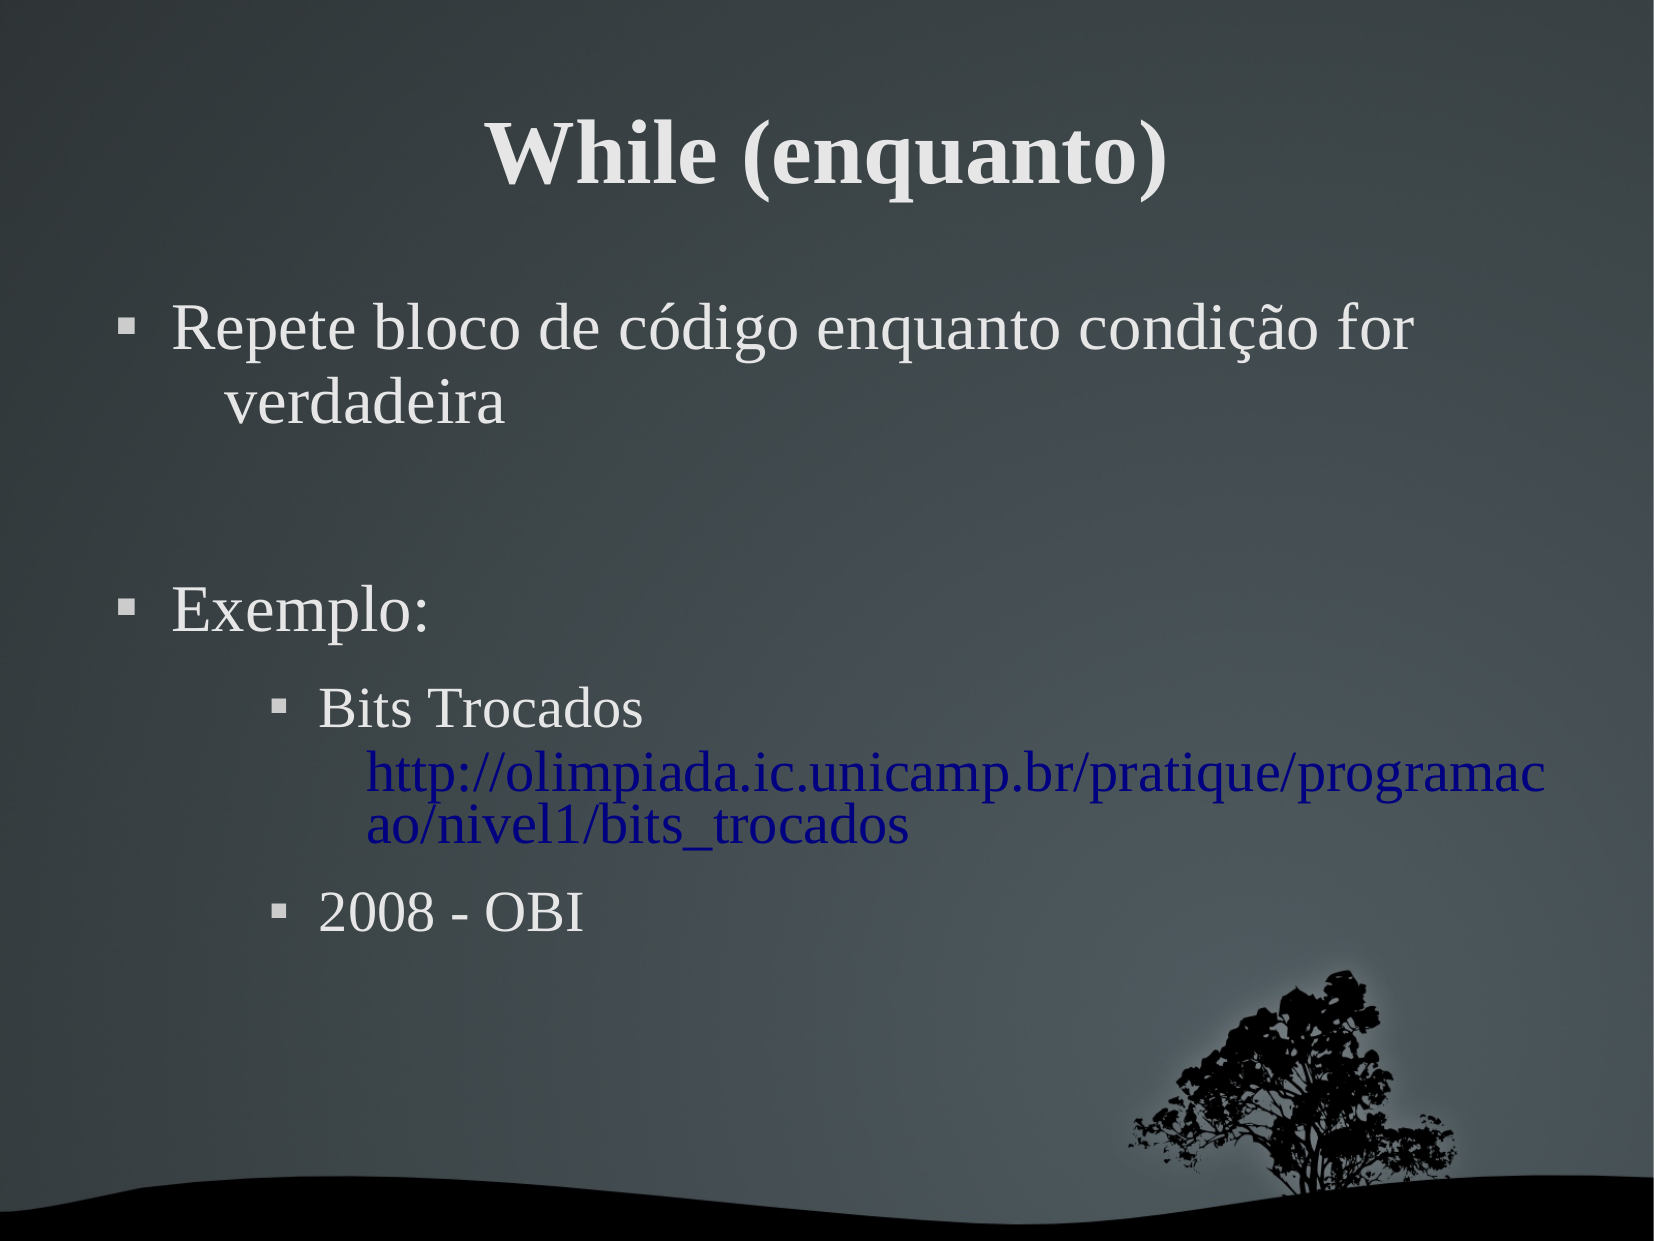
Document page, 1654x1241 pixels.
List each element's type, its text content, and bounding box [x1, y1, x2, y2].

title While (enquanto) [82, 49, 1571, 257]
list Repete bloco de código enquanto condição for verdadeira Exemplo: Bits Trocados http://olimpiada.ic.unicamp.br/pratique/programacao/nivel1/bits_trocados 2008 - OBI [82, 290, 1571, 1094]
picture [0, 0, 1654, 1241]
